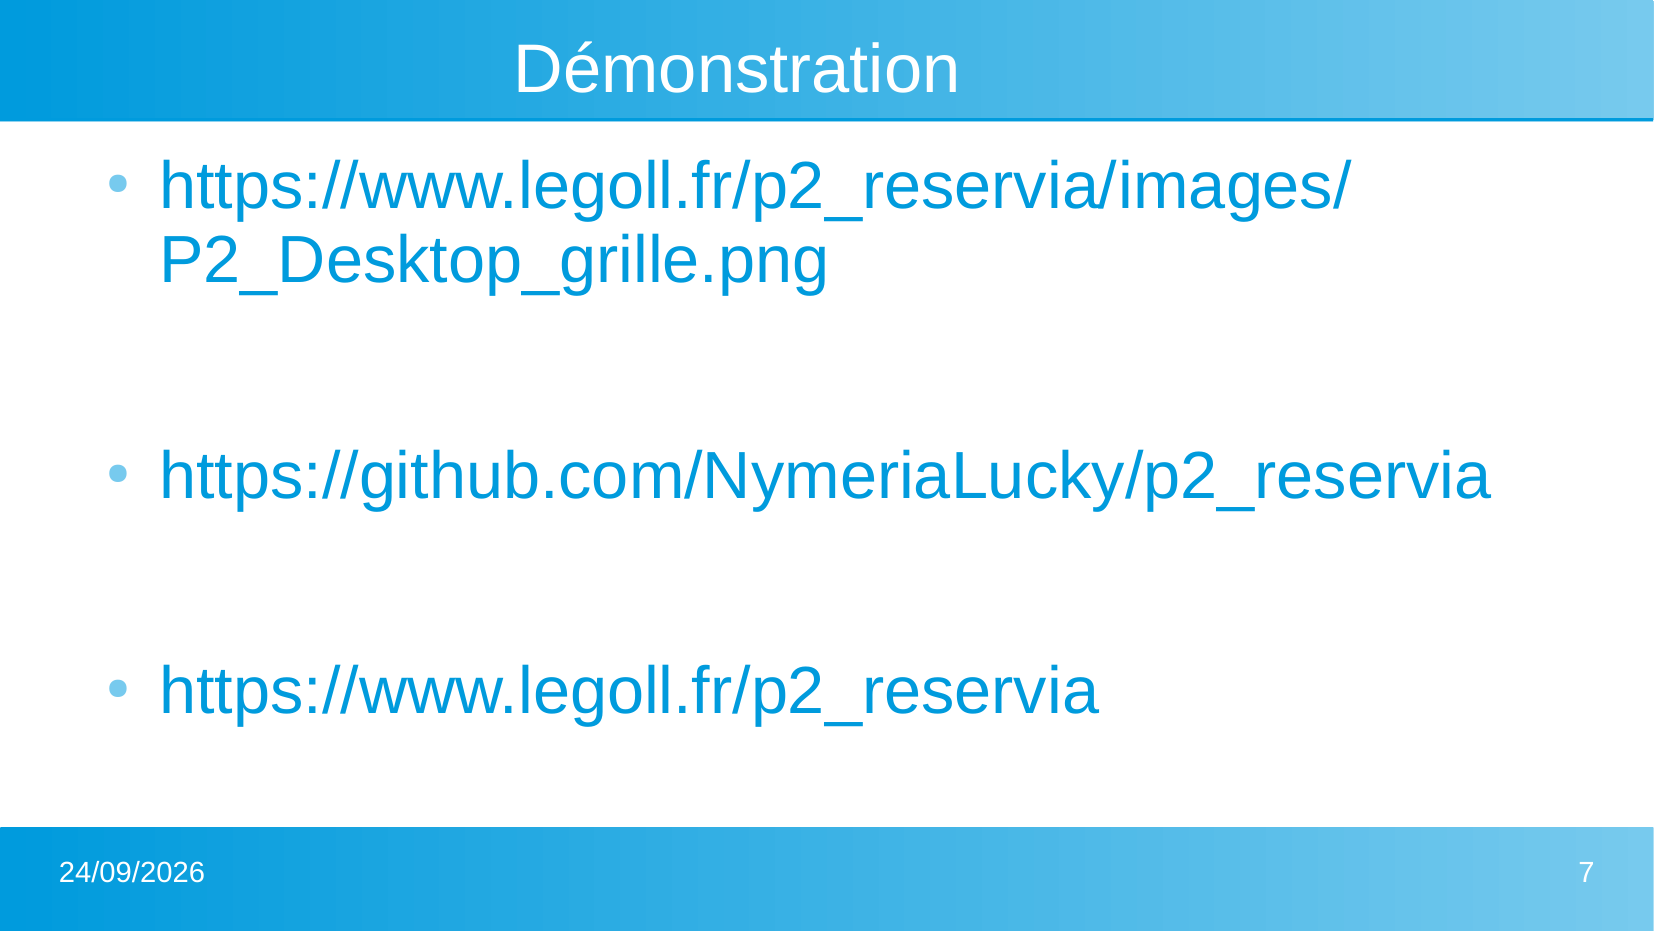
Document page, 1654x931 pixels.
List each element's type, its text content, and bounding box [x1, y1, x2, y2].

title Démonstration [442, 29, 1270, 108]
list https://www.legoll.fr/p2_reservia/images/P2_Desktop_grille.png https://github.com/NymeriaLucky/p2_reservia https://www.legoll.fr/p2_reservia [88, 147, 1565, 817]
